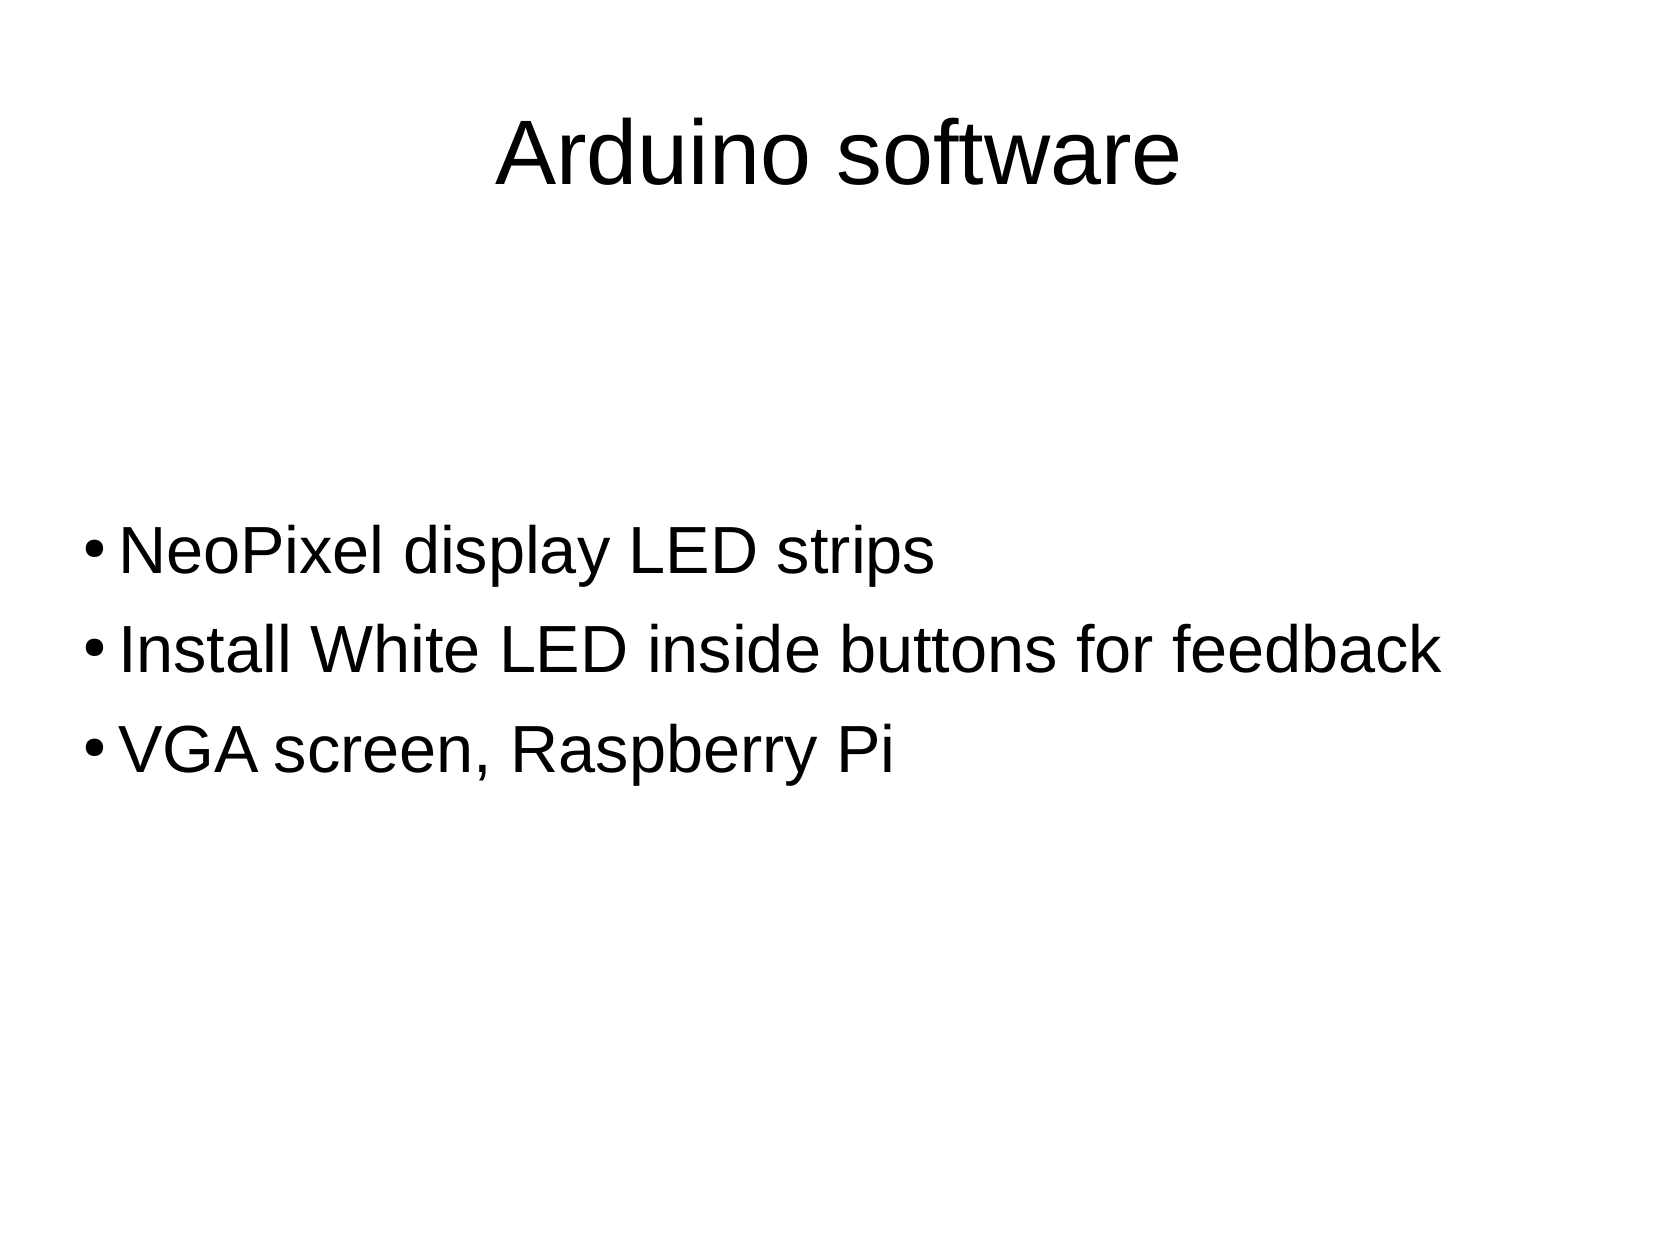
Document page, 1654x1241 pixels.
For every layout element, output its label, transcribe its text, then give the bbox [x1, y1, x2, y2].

title Arduino software [82, 49, 1571, 257]
subtitle NeoPixel display LED strips Install White LED inside buttons for feedback VGA screen, Raspberry Pi [82, 290, 1571, 1010]
